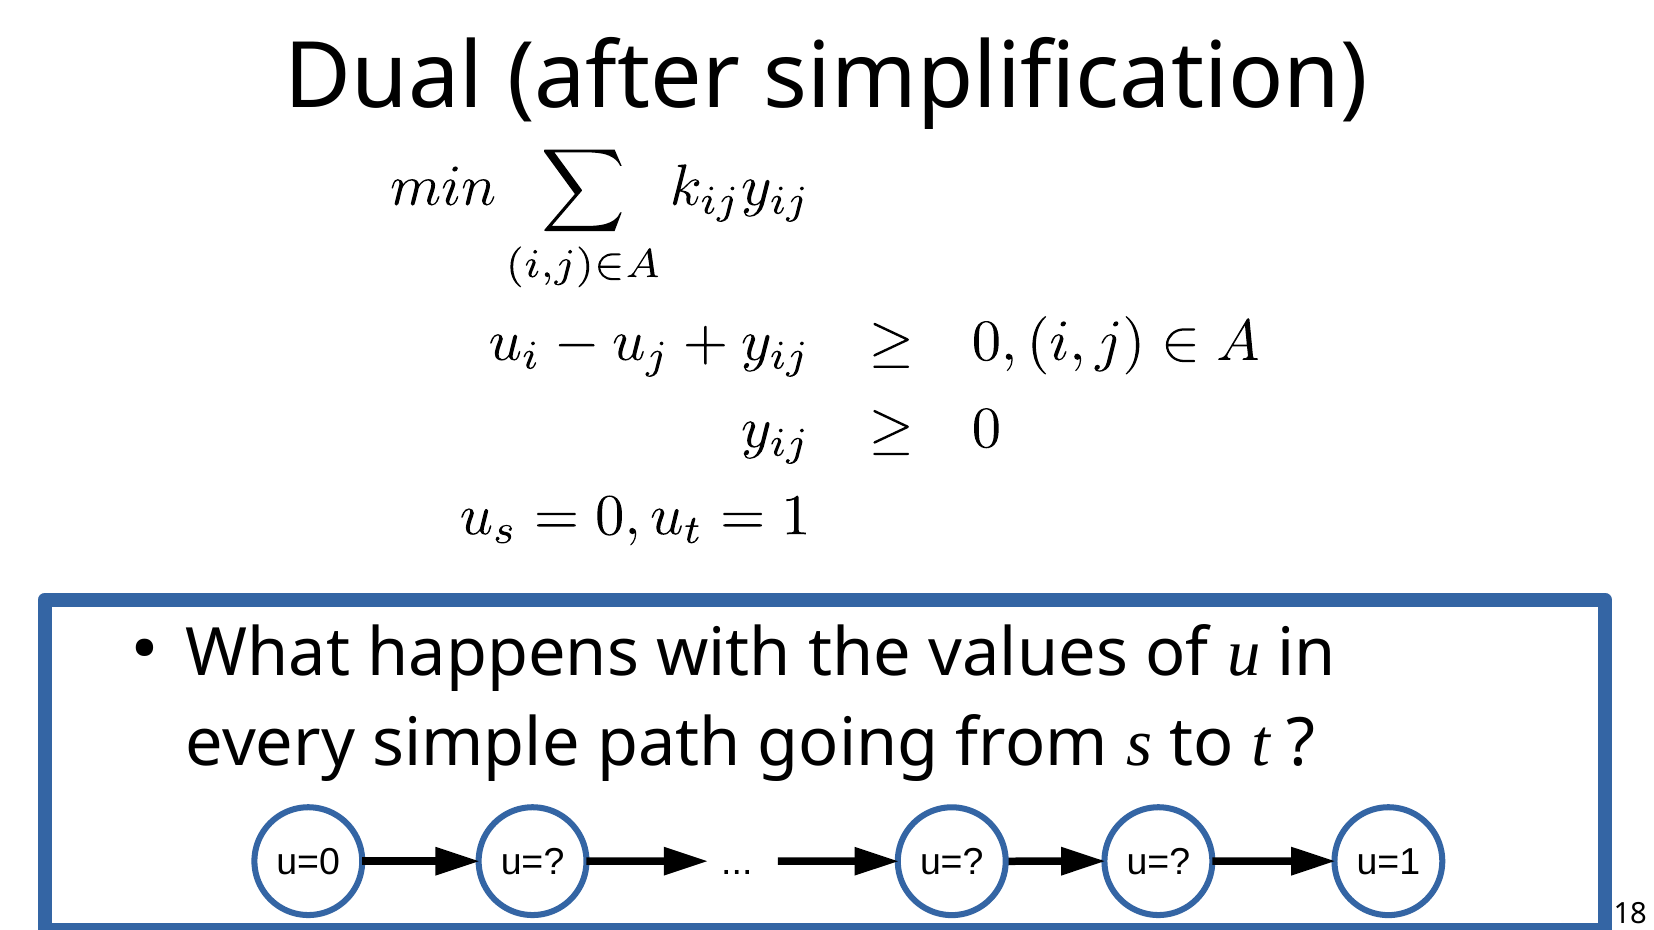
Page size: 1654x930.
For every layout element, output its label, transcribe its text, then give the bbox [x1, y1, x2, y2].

text_box u=? [478, 807, 587, 916]
text_box u=0 [254, 807, 363, 916]
text_box ... [678, 828, 796, 895]
text_box u=? [1104, 807, 1213, 916]
text_box u=? [897, 807, 1006, 916]
text_box [390, 143, 1260, 546]
text_box u=1 [1334, 807, 1443, 916]
title Dual (after simplification) [82, 8, 1571, 135]
text_box What happens with the values of u in every simple path going from s to t ? [114, 607, 1474, 814]
